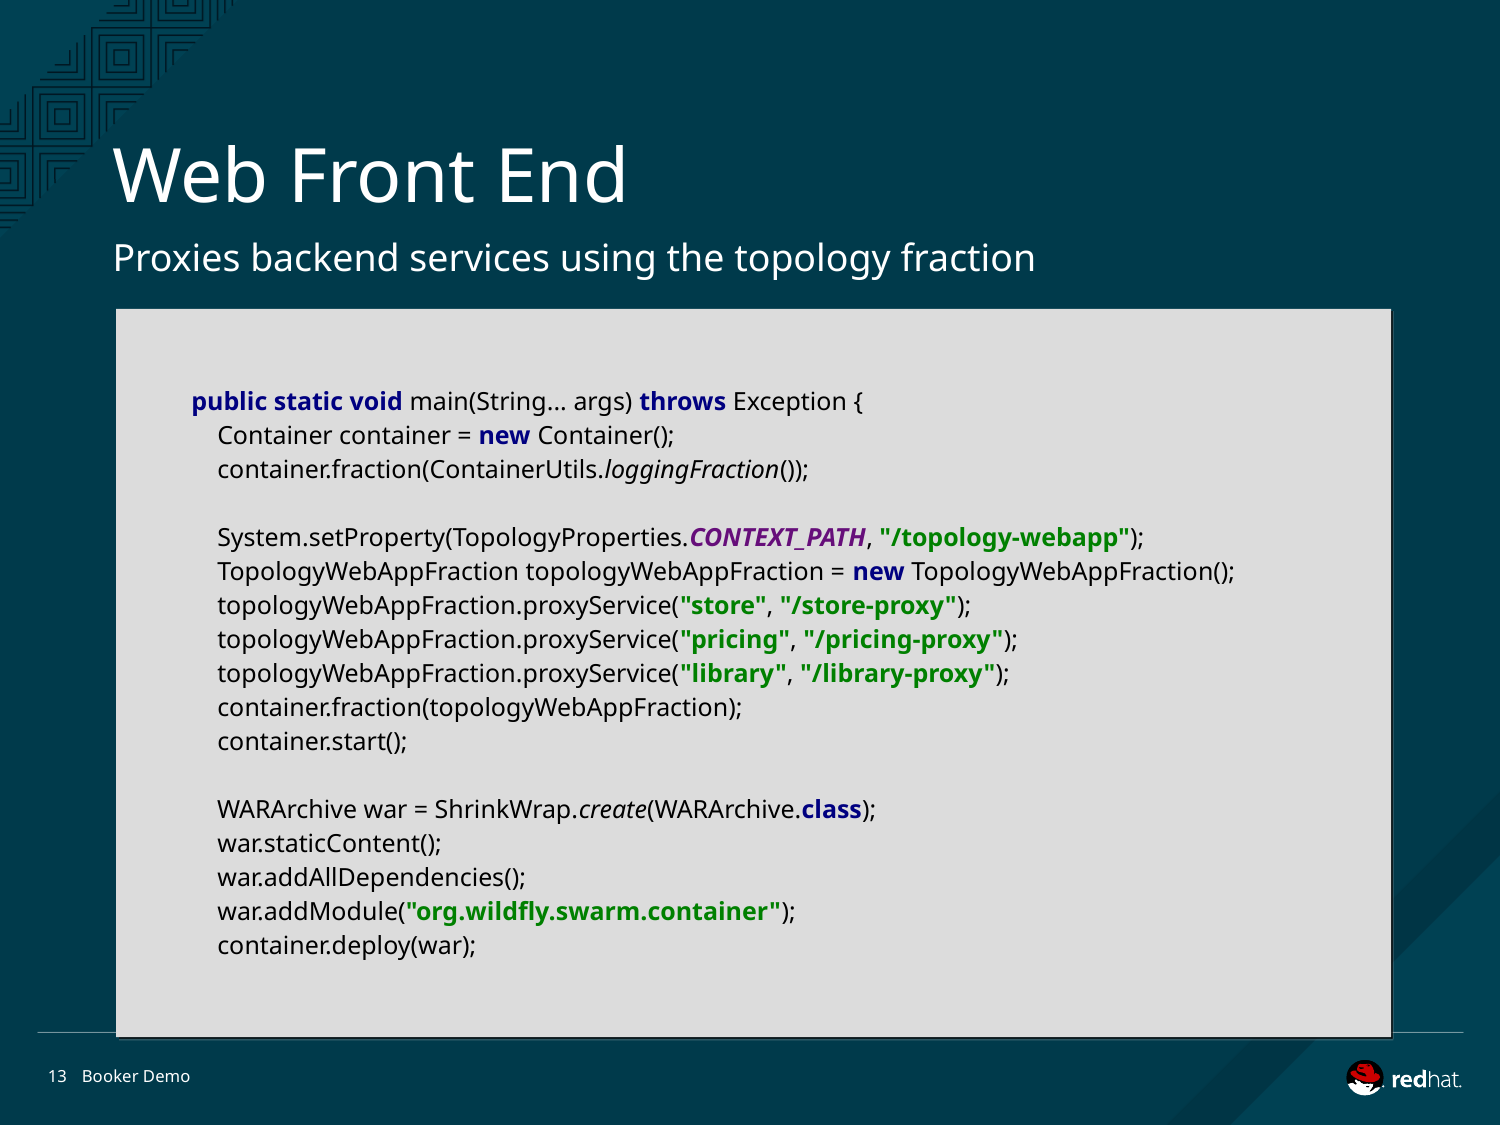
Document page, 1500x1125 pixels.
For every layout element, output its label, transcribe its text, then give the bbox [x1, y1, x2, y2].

text_box Proxies backend services using the topology fraction [112, 231, 1388, 332]
title Web Front End [112, 0, 1388, 225]
text_box public static void main(String... args) throws Exception { Container container = new Container(); container.fraction(ContainerUtils.loggingFraction()); System.setProperty(TopologyProperties.CONTEXT_PATH, "/topology-webapp"); TopologyWebAppFraction topologyWebAppFraction = new TopologyWebAppFraction(); topologyWebAppFraction.proxyService("store", "/store-proxy"); topologyWebAppFraction.proxyService("pricing", "/pricing-proxy"); topologyWebAppFraction.proxyService("library", "/library-proxy"); container.fraction(topologyWebAppFraction); container.start(); WARArchive war = ShrinkWrap.create(WARArchive.class); war.staticContent(); war.addAllDependencies(); war.addModule("org.wildfly.swarm.container"); container.deploy(war); [116, 308, 1392, 1016]
